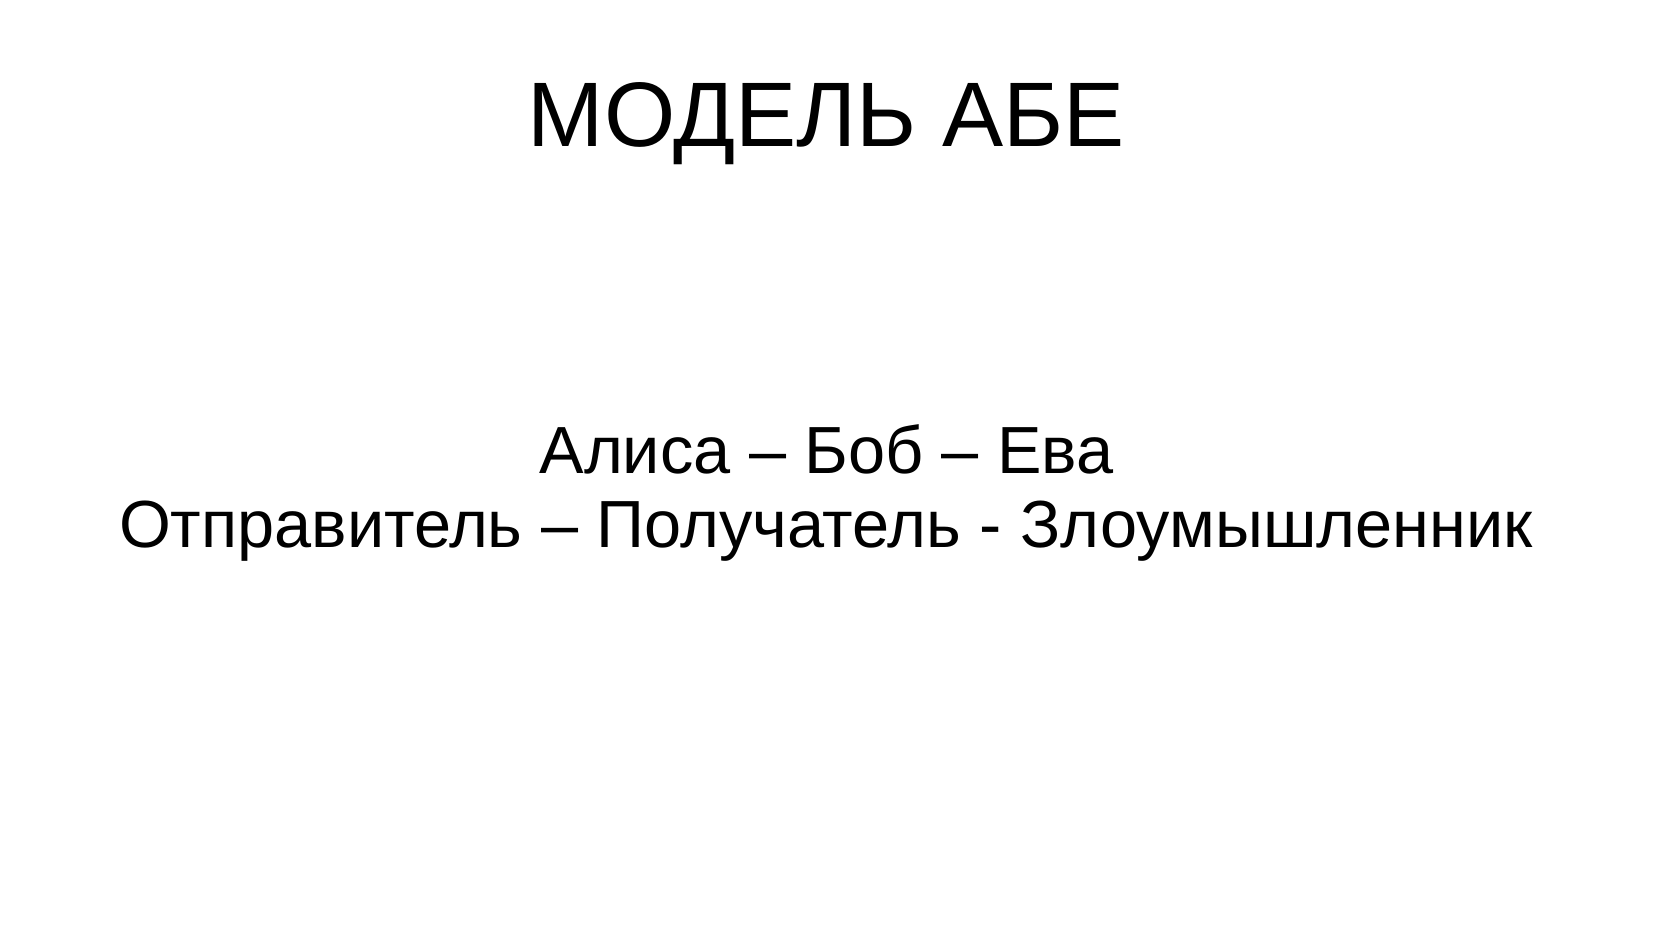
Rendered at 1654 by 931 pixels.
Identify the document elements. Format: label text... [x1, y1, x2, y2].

subtitle Алиса – Боб – Ева Отправитель – Получатель - Злоумышленник [82, 217, 1571, 758]
title МОДЕЛЬ АБЕ [82, 37, 1571, 193]
